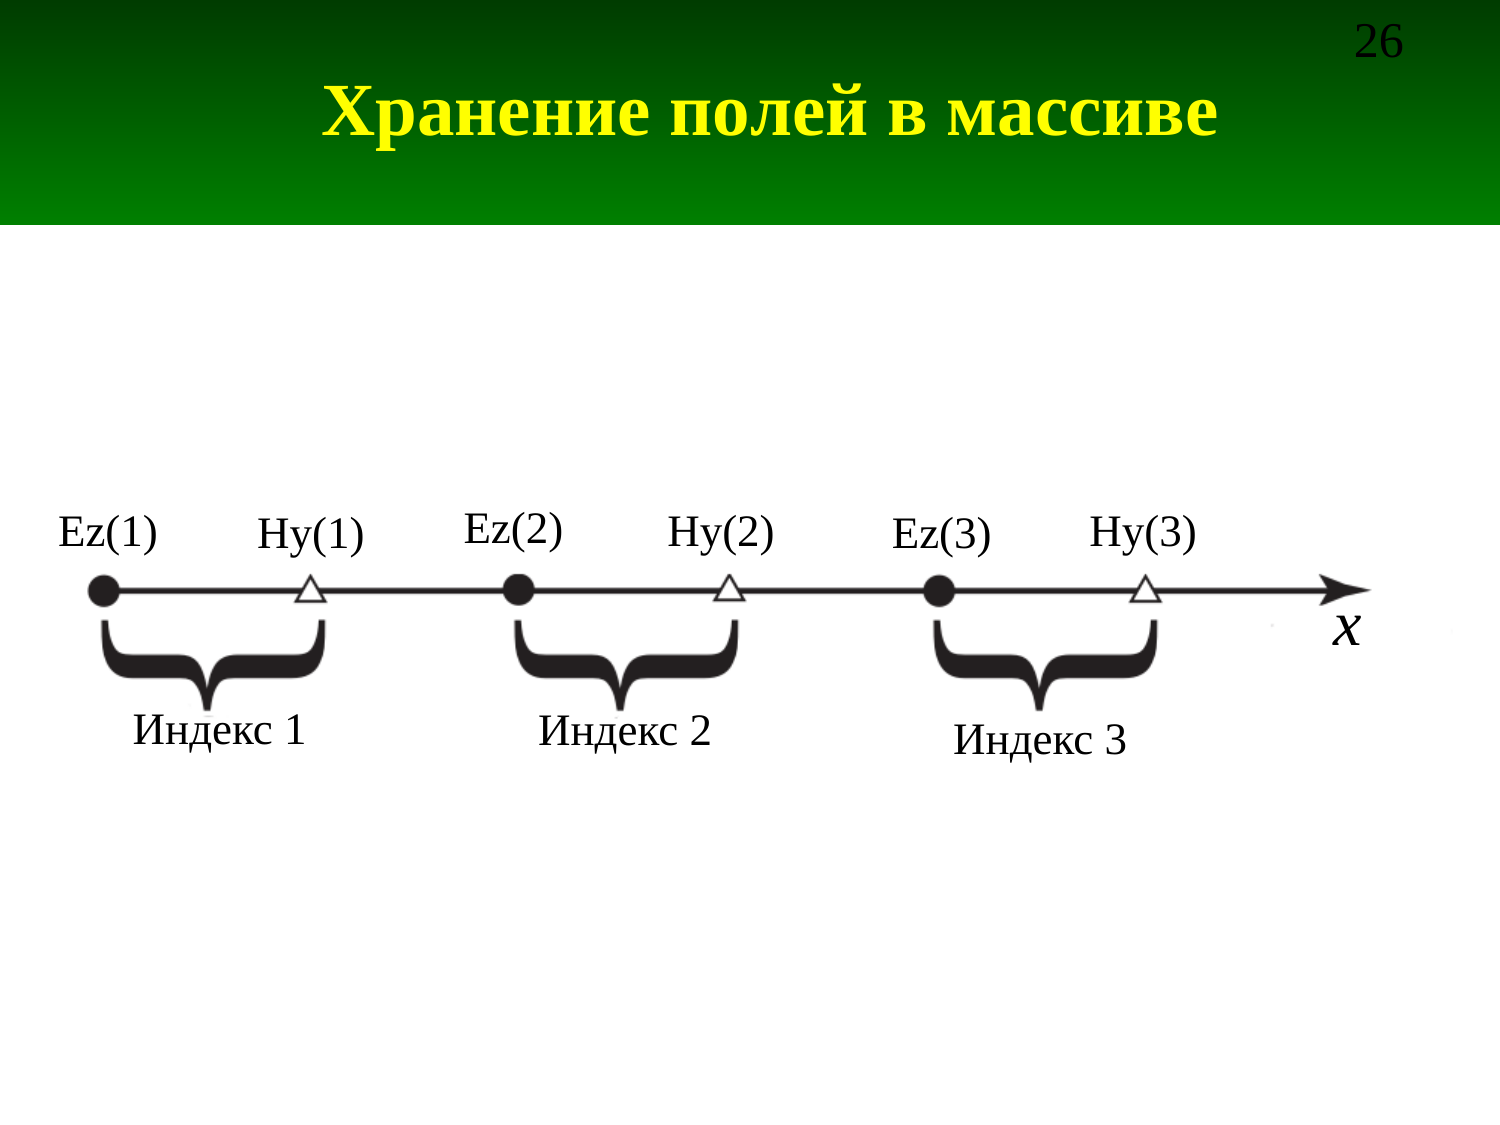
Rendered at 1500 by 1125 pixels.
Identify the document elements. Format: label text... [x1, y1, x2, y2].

title Хранение полей в массиве [100, 7, 1441, 204]
picture [29, 484, 1495, 767]
